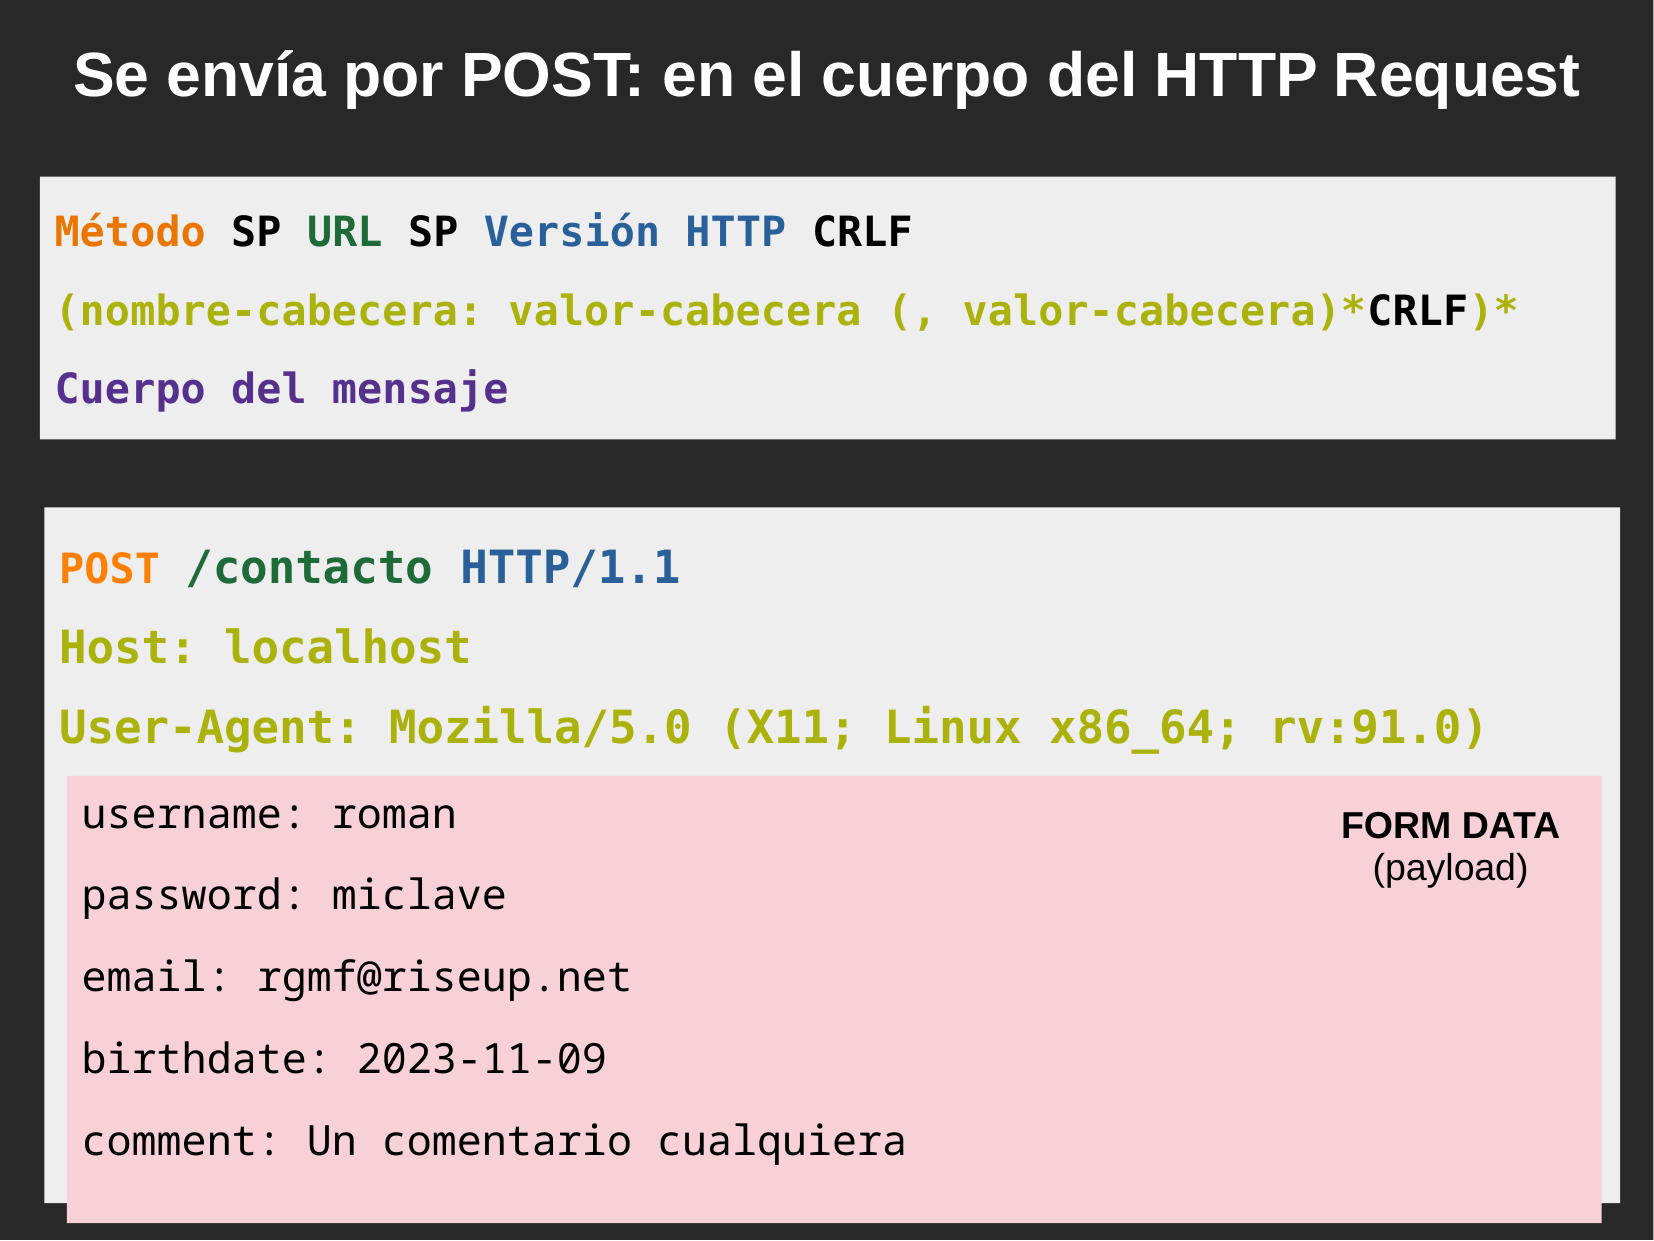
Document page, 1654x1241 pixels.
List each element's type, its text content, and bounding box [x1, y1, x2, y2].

text_box POST /contacto HTTP/1.1 Host: localhost User-Agent: Mozilla/5.0 (X11; Linux x86_64; rv:91.0) [44, 507, 1621, 1204]
text_box username: roman password: miclave email: rgmf@riseup.net birthdate: 2023-11-09 comment: Un comentario cualquiera [66, 775, 1602, 1195]
text_box Método SP URL SP Versión HTTP CRLF (nombre-cabecera: valor-cabecera (, valor-cabecera)*CRLF)* Cuerpo del mensaje [39, 176, 1616, 440]
text_box FORM DATA (payload) [1326, 796, 1576, 896]
text_box Se envía por POST: en el cuerpo del HTTP Request [58, 32, 1597, 117]
